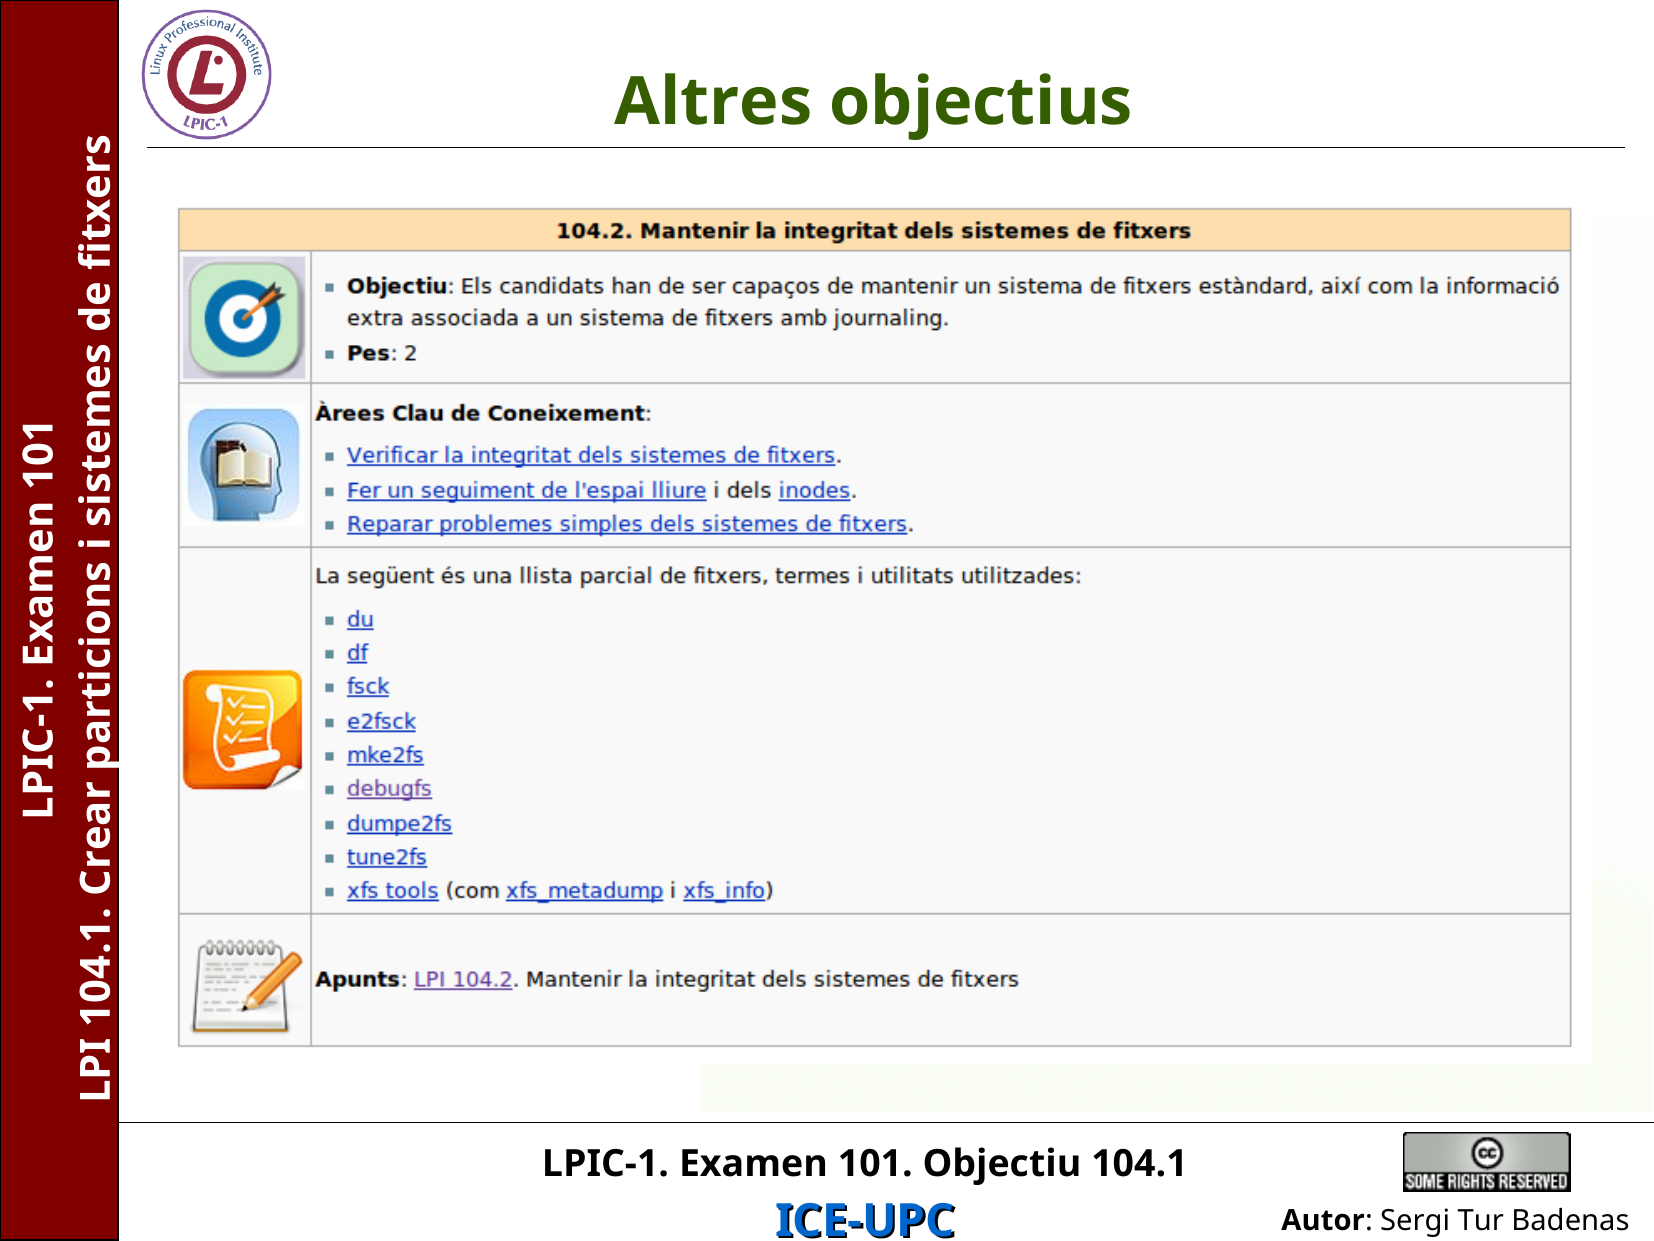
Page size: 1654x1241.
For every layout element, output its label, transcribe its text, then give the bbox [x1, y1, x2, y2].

picture [1403, 1132, 1571, 1192]
picture [165, 195, 1654, 1113]
picture [135, 5, 277, 55]
title Altres objectius [129, 55, 1619, 142]
